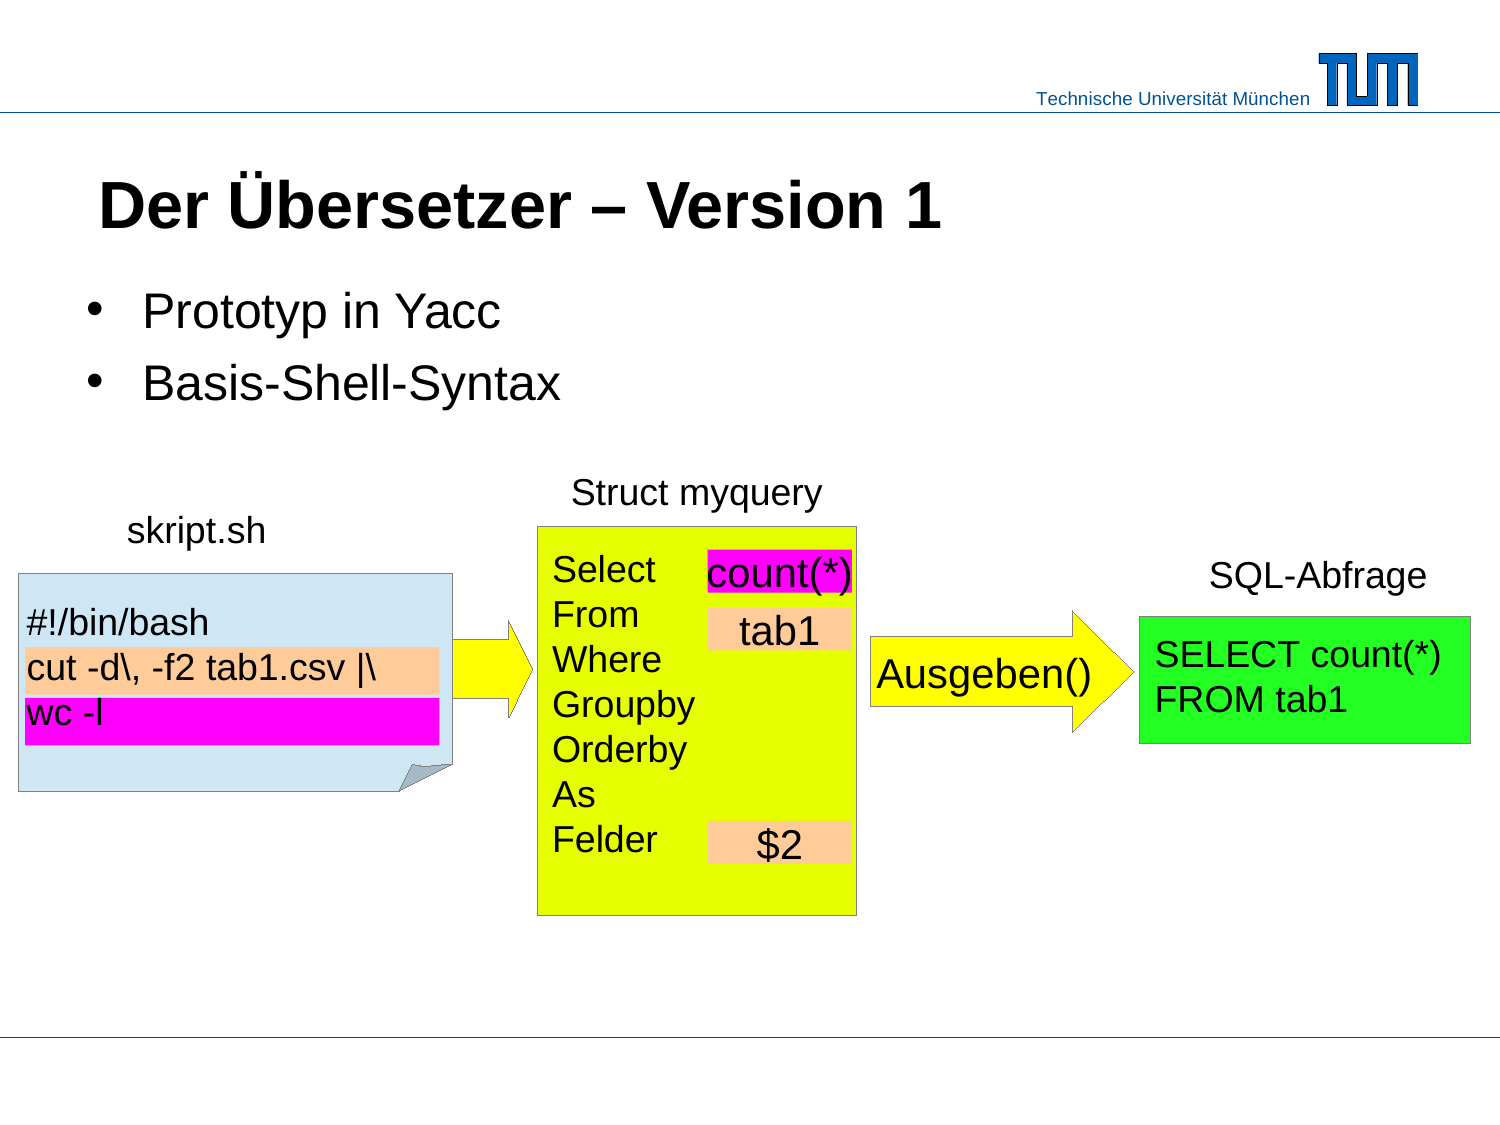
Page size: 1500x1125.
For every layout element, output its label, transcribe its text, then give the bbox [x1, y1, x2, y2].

list Prototyp in Yacc Basis-Shell-Syntax [71, 270, 1405, 432]
text_box SQL-Abfrage [1154, 543, 1443, 617]
text_box SELECT count(*) FROM tab1 [1139, 622, 1466, 744]
text_box Ausgeben() [870, 610, 1134, 733]
text_box Struct myquery [537, 460, 857, 560]
text_box Select From Where Groupby Orderby As Felder [537, 560, 852, 922]
text_box count(*) [707, 549, 852, 593]
text_box [1139, 616, 1471, 744]
text_box [852, 560, 857, 916]
text_box $2 [707, 820, 852, 864]
text_box tab1 [707, 607, 852, 651]
text_box #!/bin/bash cut -d\, -f2 tab1.csv |\ wc -l [11, 590, 453, 770]
text_box [18, 770, 441, 792]
text_box [452, 620, 533, 718]
text_box [18, 573, 453, 590]
title Der Übersetzer – Version 1 [83, 74, 1417, 250]
text_box skript.sh [111, 498, 304, 577]
